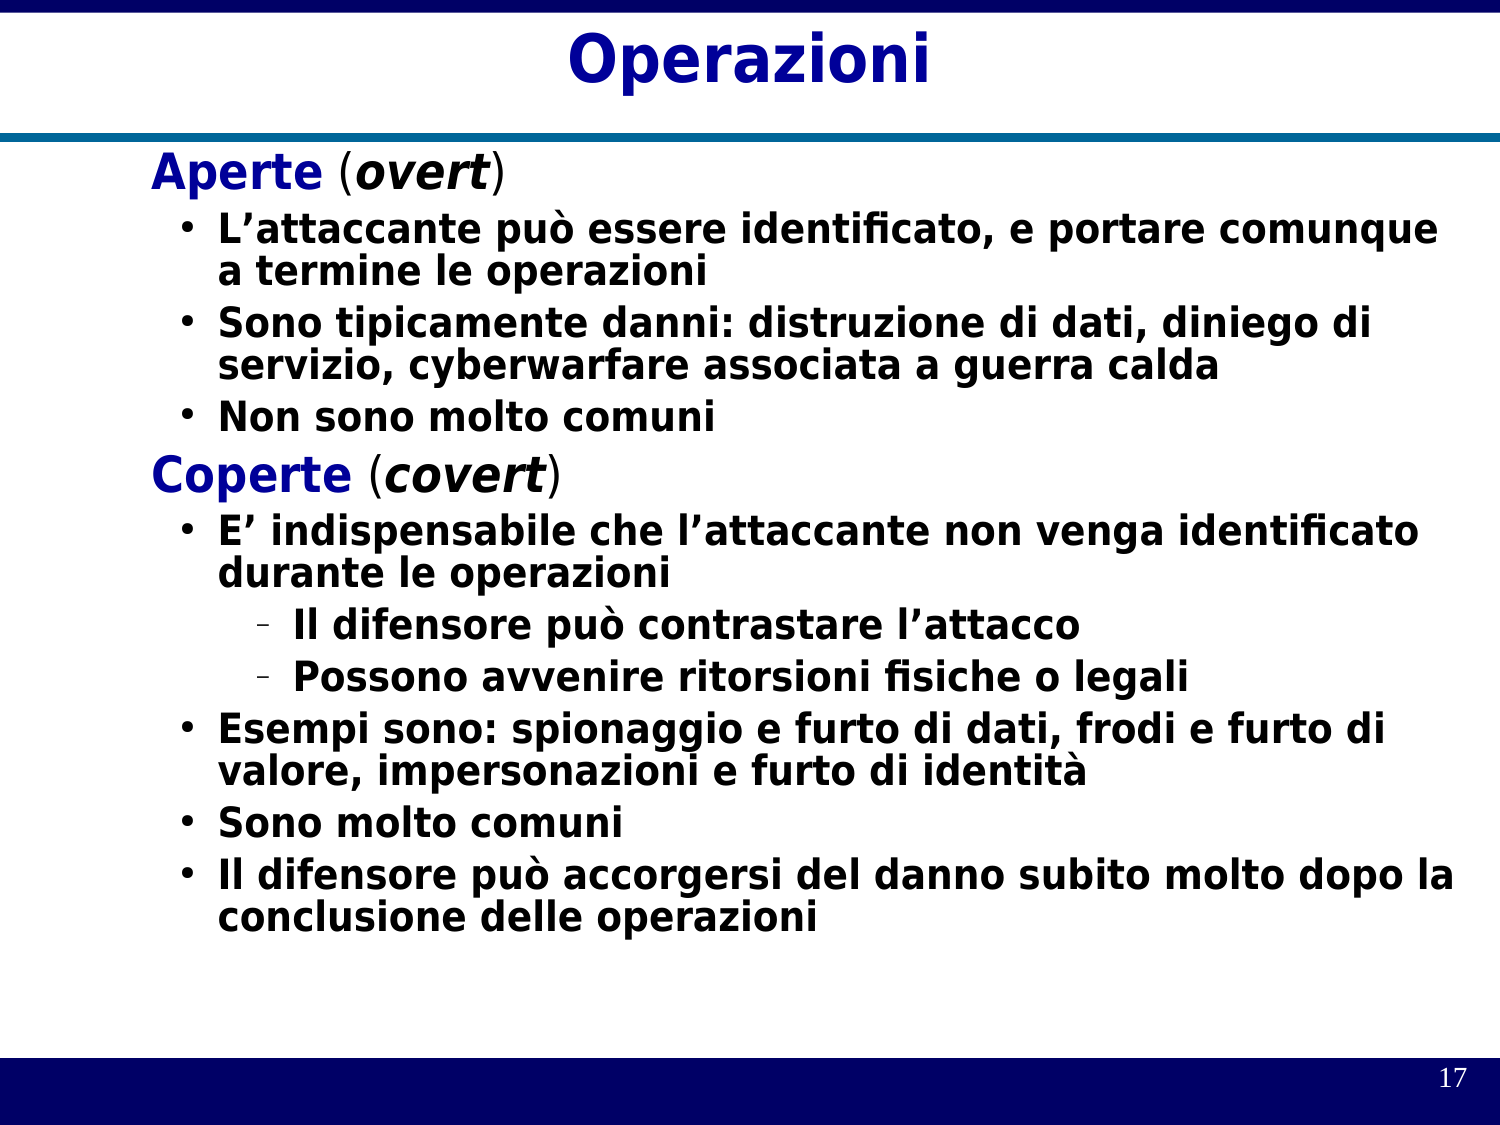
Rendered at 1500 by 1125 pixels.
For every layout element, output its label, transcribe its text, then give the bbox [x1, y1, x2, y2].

list Aperte (overt) L’attaccante può essere identificato, e portare comunque a termine le operazioni Sono tipicamente danni: distruzione di dati, diniego di servizio, cyberwarfare associata a guerra calda Non sono molto comuni Coperte (covert) E’ indispensabile che l’attaccante non venga identificato durante le operazioni Il difensore può contrastare l’attacco Possono avvenire ritorsioni fisiche o legali Esempi sono: spionaggio e furto di dati, frodi e furto di valore, impersonazioni e furto di identità Sono molto comuni Il difensore può accorgersi del danno subito molto dopo la conclusione delle operazioni [30, 149, 1471, 1021]
title Operazioni [30, 0, 1471, 126]
